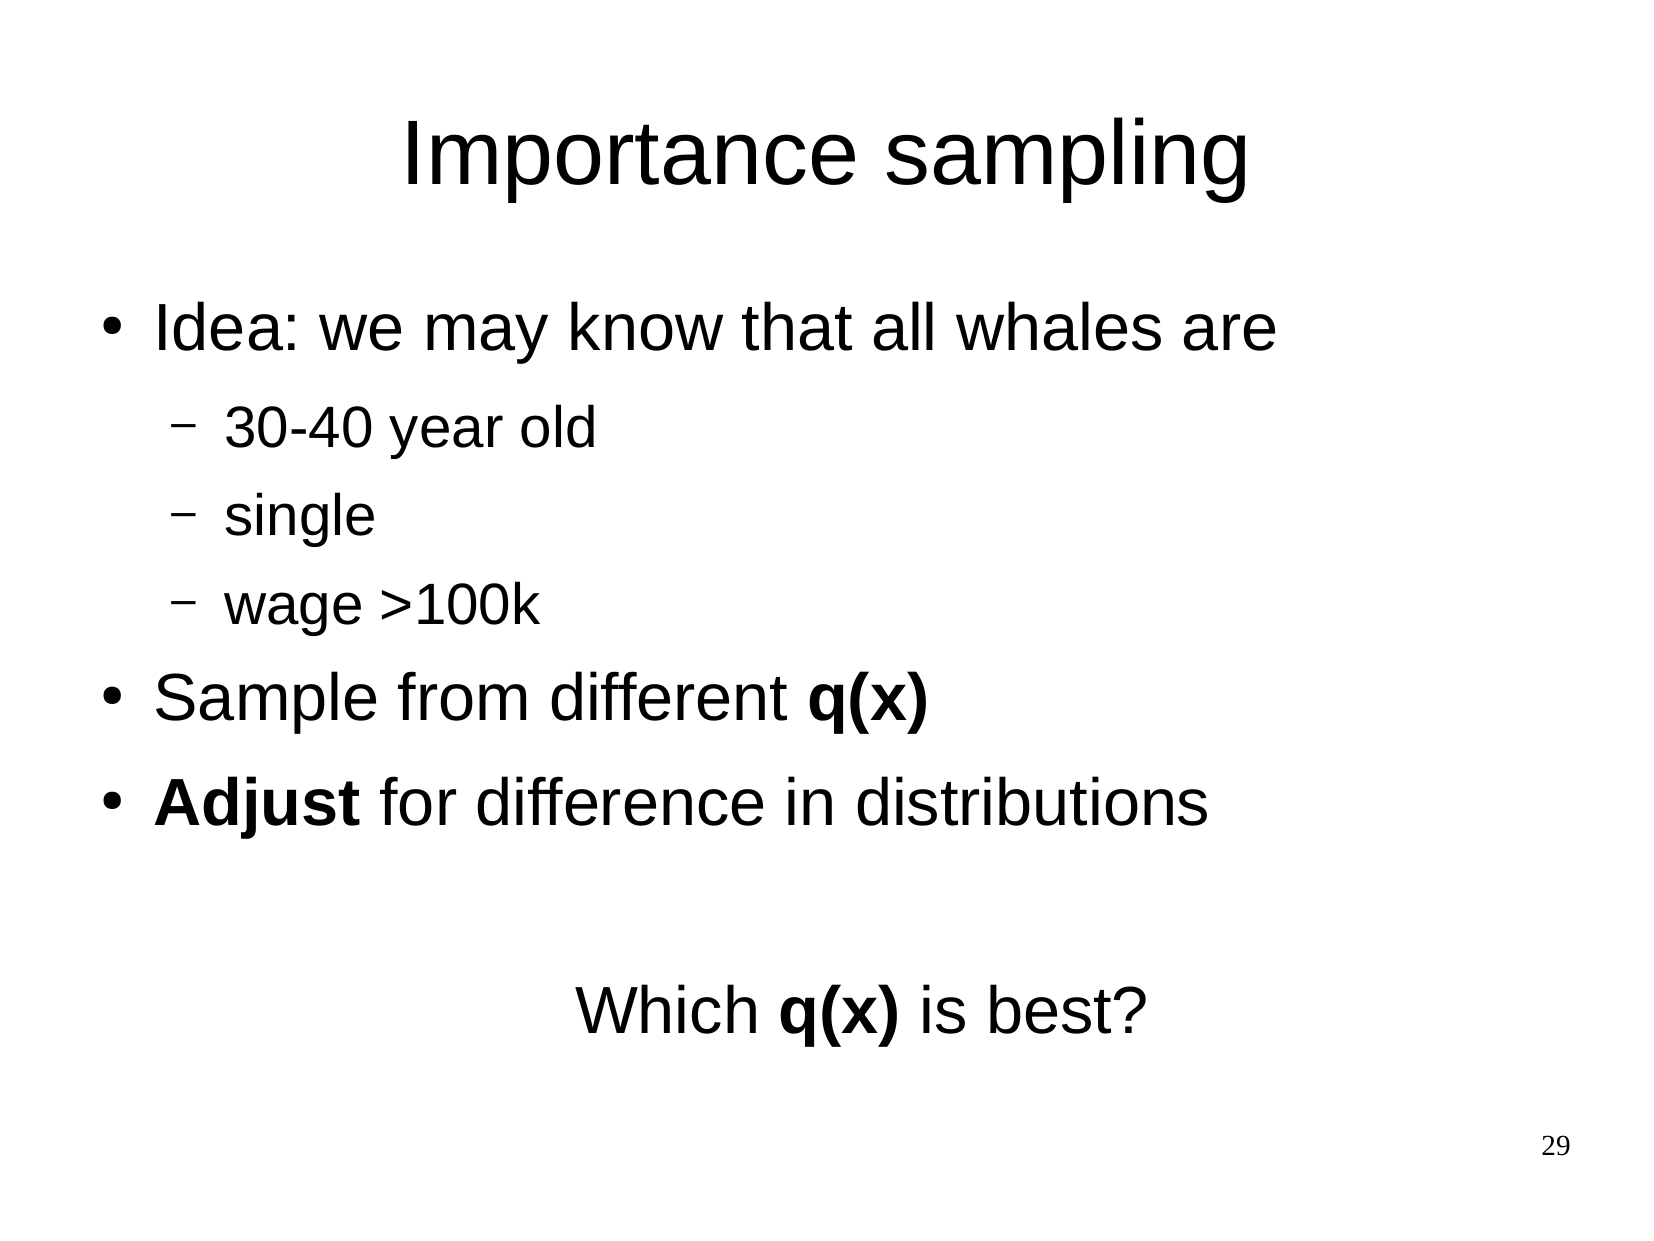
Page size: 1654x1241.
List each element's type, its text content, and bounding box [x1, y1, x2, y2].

list Idea: we may know that all whales are 30-40 year old single wage >100k Sample from different q(x) Adjust for difference in distributions Which q(x) is best? [82, 290, 1571, 1149]
title Importance sampling [82, 49, 1571, 257]
